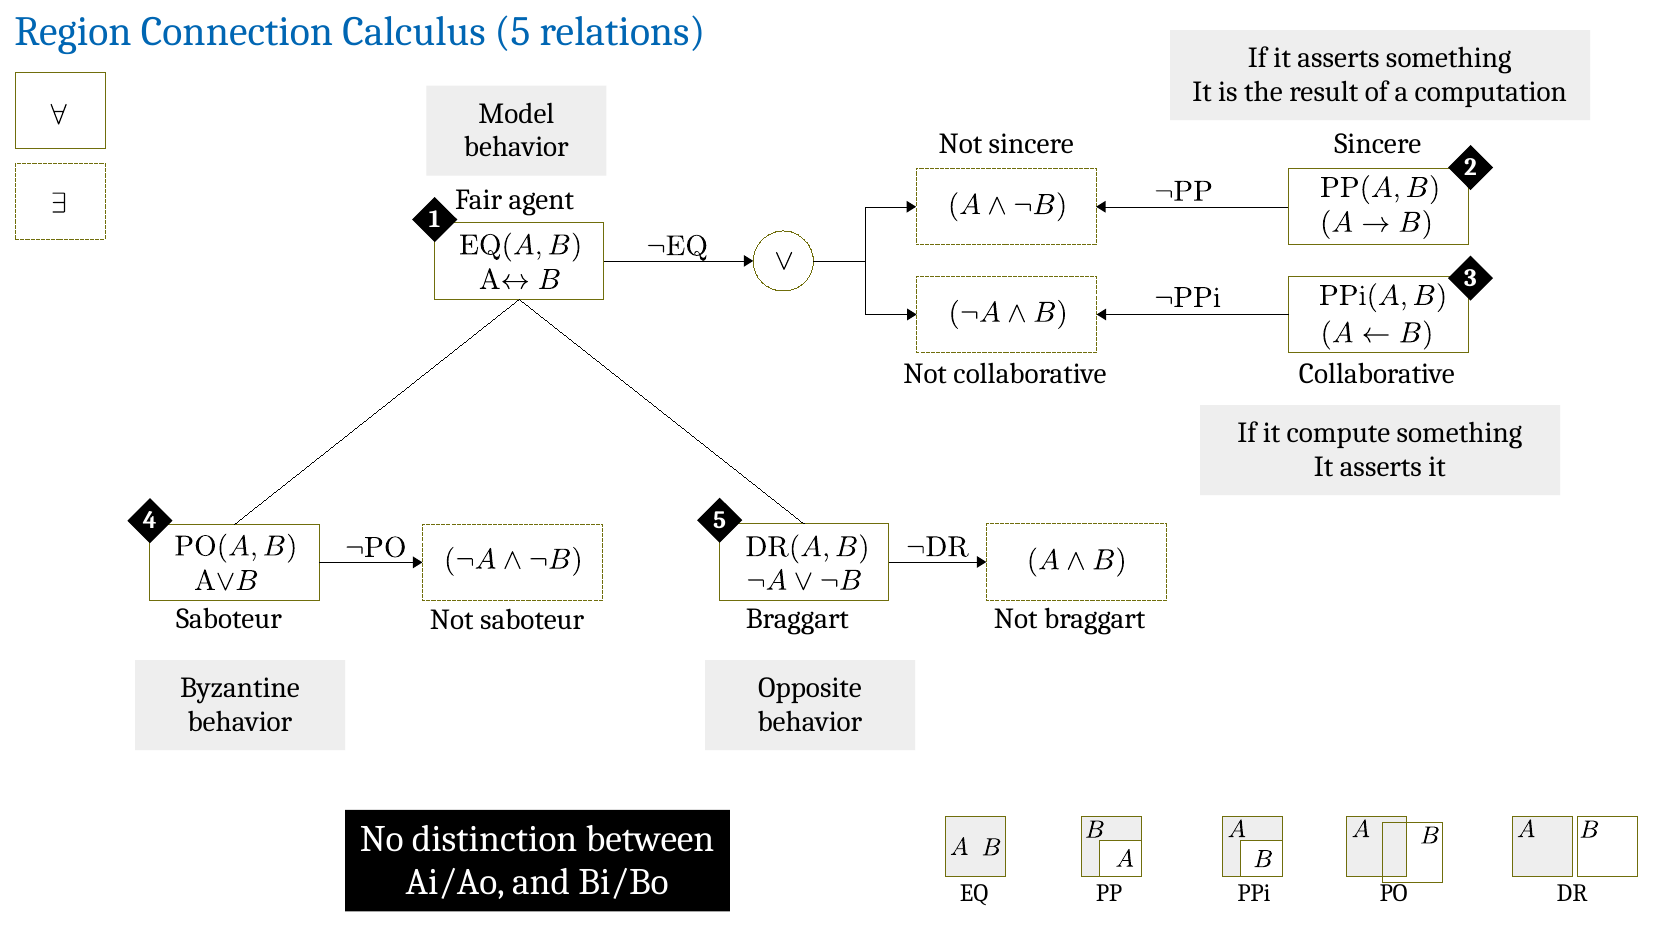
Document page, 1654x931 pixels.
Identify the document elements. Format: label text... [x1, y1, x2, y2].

picture [646, 234, 707, 261]
picture [478, 268, 560, 290]
picture [1154, 180, 1212, 201]
picture [50, 103, 67, 125]
picture [1253, 850, 1272, 868]
text_box [15, 163, 106, 240]
picture [981, 838, 1001, 856]
text_box 1 [412, 197, 458, 243]
text_box 4 [127, 498, 173, 544]
text_box [986, 523, 1167, 595]
picture [344, 536, 405, 558]
picture [1318, 174, 1439, 206]
picture [746, 568, 861, 591]
picture [1419, 826, 1439, 844]
text_box Braggart [731, 601, 870, 645]
text_box [1512, 816, 1573, 877]
picture [774, 251, 793, 270]
text_box PO [1364, 871, 1440, 916]
text_box Region Connection Calculus (5 relations) [0, 0, 1201, 65]
text_box 3 [1448, 255, 1494, 301]
text_box Sincere [1319, 121, 1442, 169]
picture [949, 837, 968, 855]
text_box [753, 230, 814, 291]
text_box Fair agent [440, 176, 595, 222]
text_box [1383, 823, 1407, 871]
text_box PP [1081, 871, 1142, 916]
text_box [916, 276, 1097, 353]
picture [1579, 820, 1599, 838]
text_box [945, 816, 1006, 871]
picture [174, 533, 295, 563]
picture [194, 569, 258, 591]
text_box [149, 524, 320, 601]
text_box If it asserts something It is the result of a computation [1170, 30, 1591, 121]
picture [1227, 819, 1246, 838]
text_box [434, 222, 604, 300]
text_box [1222, 816, 1283, 871]
picture [1115, 848, 1134, 867]
text_box [1288, 168, 1469, 245]
text_box Opposite behavior [705, 660, 916, 751]
picture [1319, 319, 1432, 351]
text_box EQ [945, 871, 1006, 916]
picture [1351, 819, 1370, 838]
picture [905, 536, 969, 557]
text_box Not braggart [979, 595, 1168, 645]
picture [1154, 287, 1221, 307]
text_box Saboteur [161, 601, 304, 645]
text_box [15, 72, 106, 149]
text_box [1081, 816, 1142, 871]
picture [1084, 820, 1104, 838]
picture [1318, 208, 1432, 241]
text_box 2 [1448, 144, 1494, 191]
text_box DR [1541, 871, 1617, 916]
picture [1318, 283, 1445, 313]
picture [744, 533, 868, 565]
text_box 5 [697, 497, 743, 543]
text_box [719, 523, 889, 601]
text_box [916, 168, 1097, 245]
picture [946, 191, 1066, 223]
picture [459, 232, 580, 262]
text_box [1288, 276, 1469, 353]
text_box Collaborative [1284, 349, 1480, 399]
picture [50, 192, 66, 213]
text_box Not saboteur [415, 595, 608, 645]
text_box [1346, 816, 1407, 877]
picture [1516, 819, 1535, 838]
text_box Model behavior [426, 85, 607, 176]
text_box PPi [1222, 871, 1304, 916]
text_box Not collaborative [888, 349, 1133, 399]
text_box [422, 524, 603, 595]
text_box Not sincere [923, 119, 1096, 168]
picture [947, 298, 1067, 331]
picture [1025, 546, 1126, 578]
picture [443, 546, 580, 576]
text_box No distinction between Ai/Ao, and Bi/Bo [345, 809, 730, 912]
text_box If it compute something It asserts it [1200, 405, 1561, 496]
text_box [1577, 816, 1638, 877]
text_box Byzantine behavior [135, 660, 346, 751]
